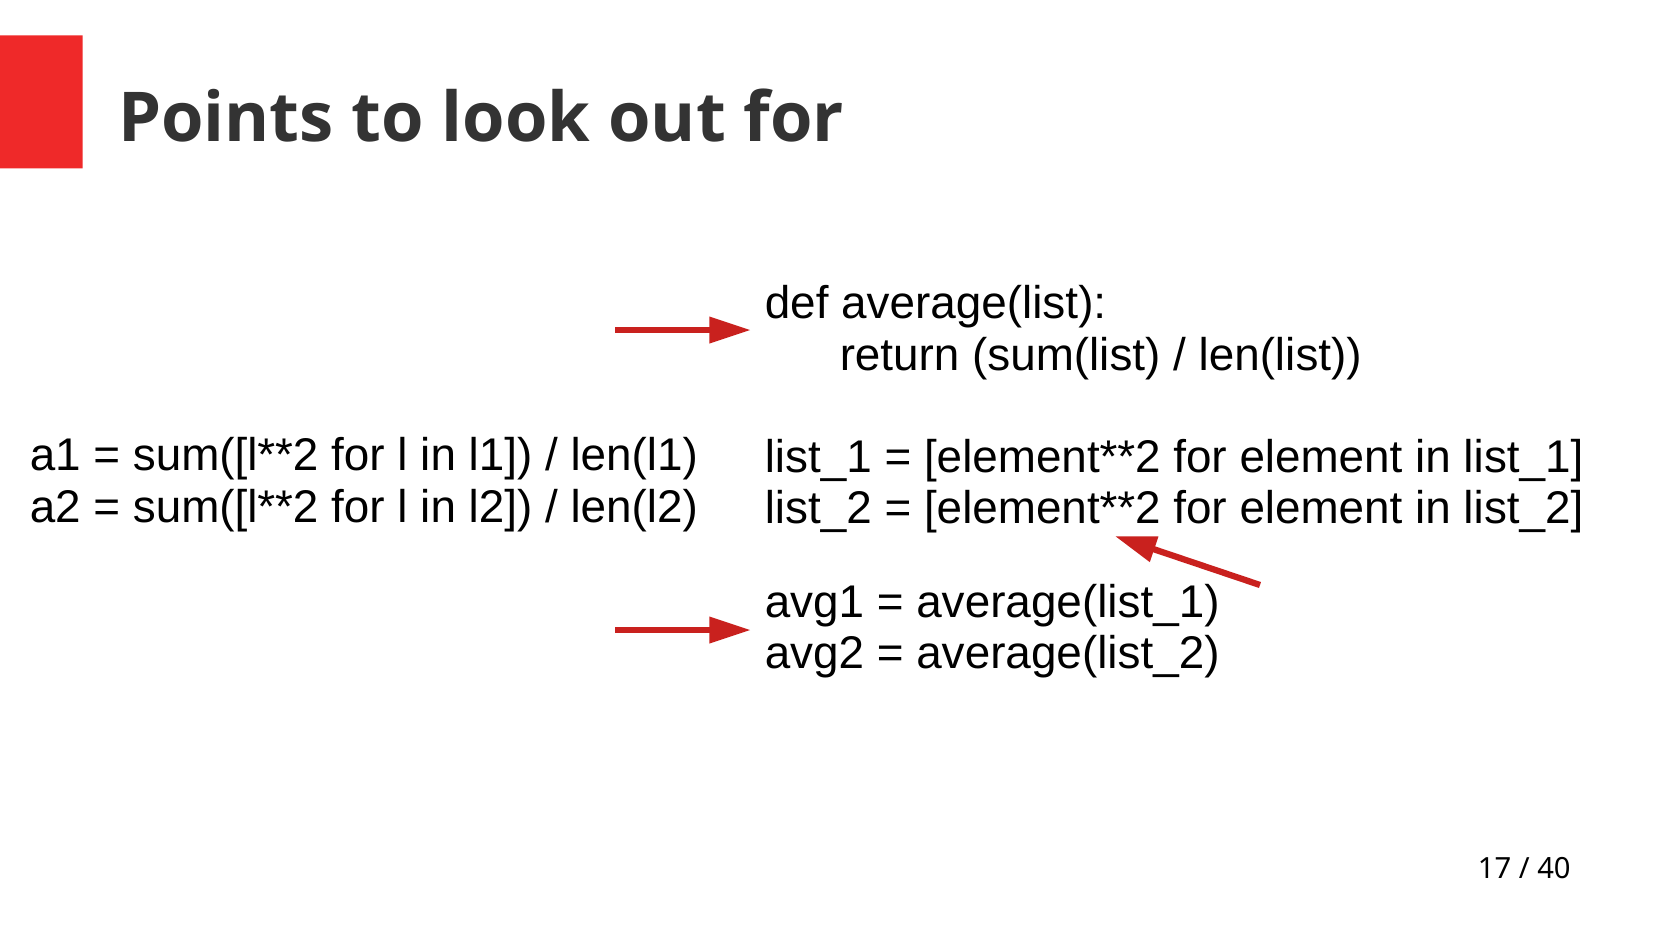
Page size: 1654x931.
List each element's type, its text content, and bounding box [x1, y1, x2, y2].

text_box a1 = sum([l**2 for l in l1]) / len(l1) a2 = sum([l**2 for l in l2]) / len(l2) [15, 421, 766, 556]
title Points to look out for [118, 37, 1571, 193]
text_box def average(list): return (sum(list) / len(list)) list_1 = [element**2 for element in list_1] list_2 = [element**2 for element in list_2] avg1 = average(list_1) avg2 = average(list_2) [750, 270, 1636, 686]
